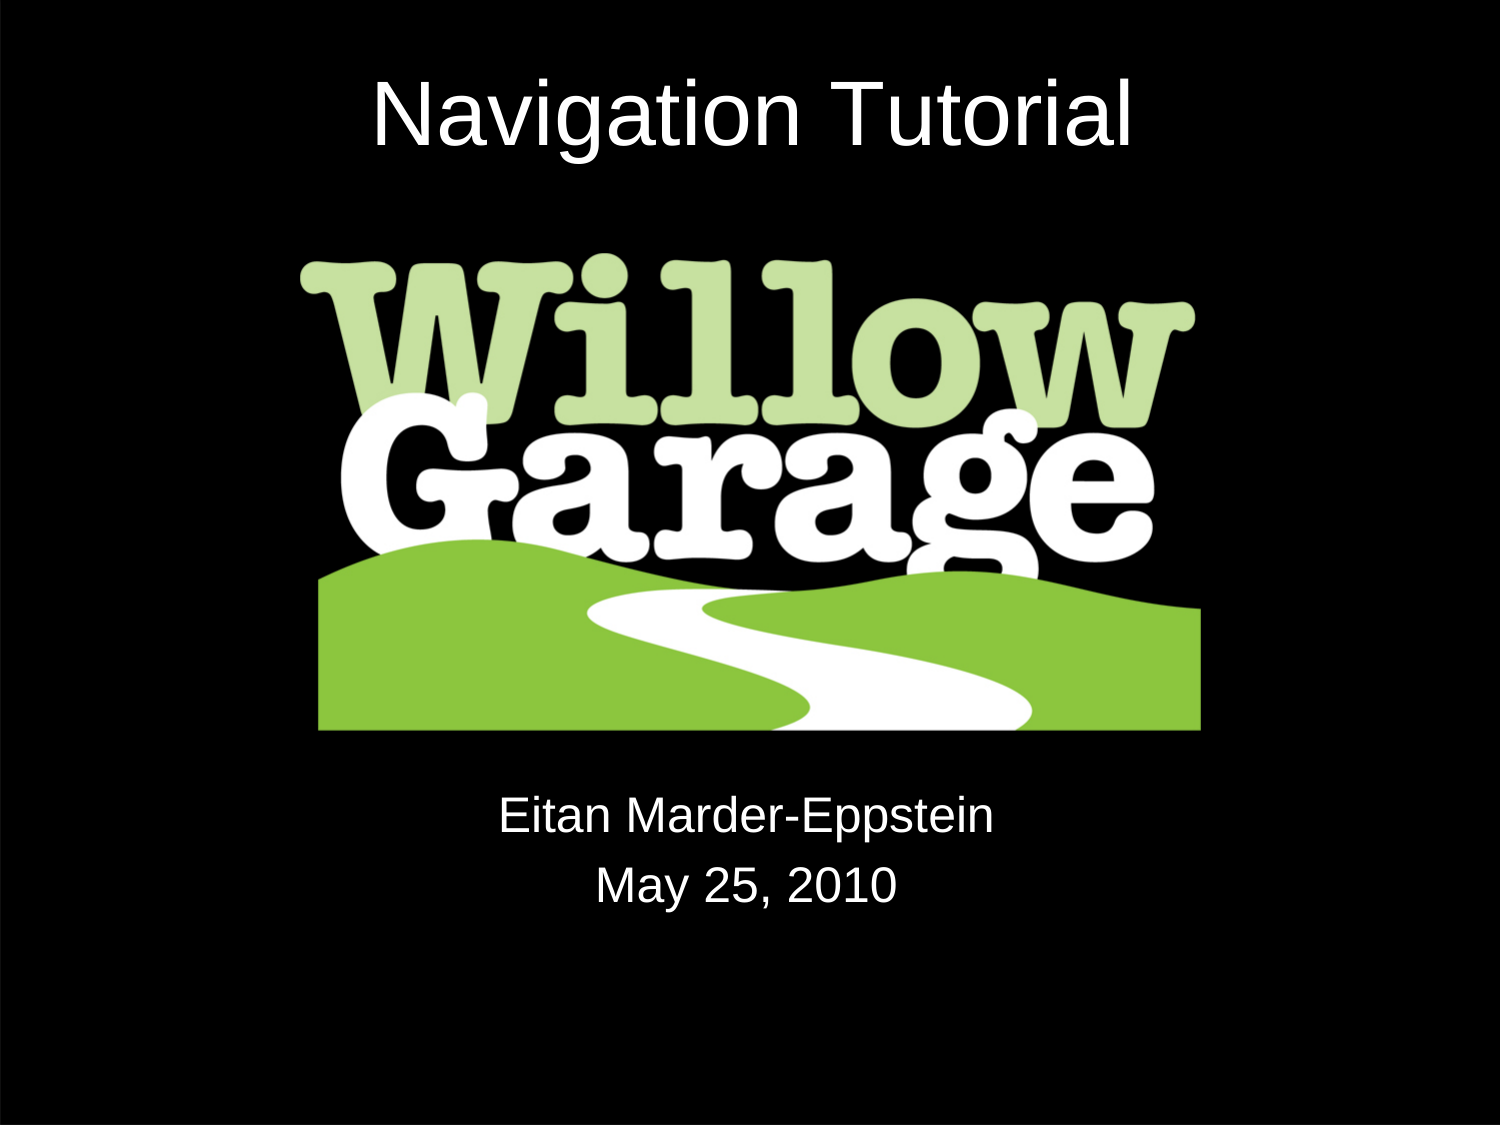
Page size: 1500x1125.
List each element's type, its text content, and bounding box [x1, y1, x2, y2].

title Navigation Tutorial [75, 7, 1426, 221]
list Eitan Marder-Eppstein May 25, 2010 [225, 779, 1276, 1080]
picture [0, 0, 1500, 1125]
